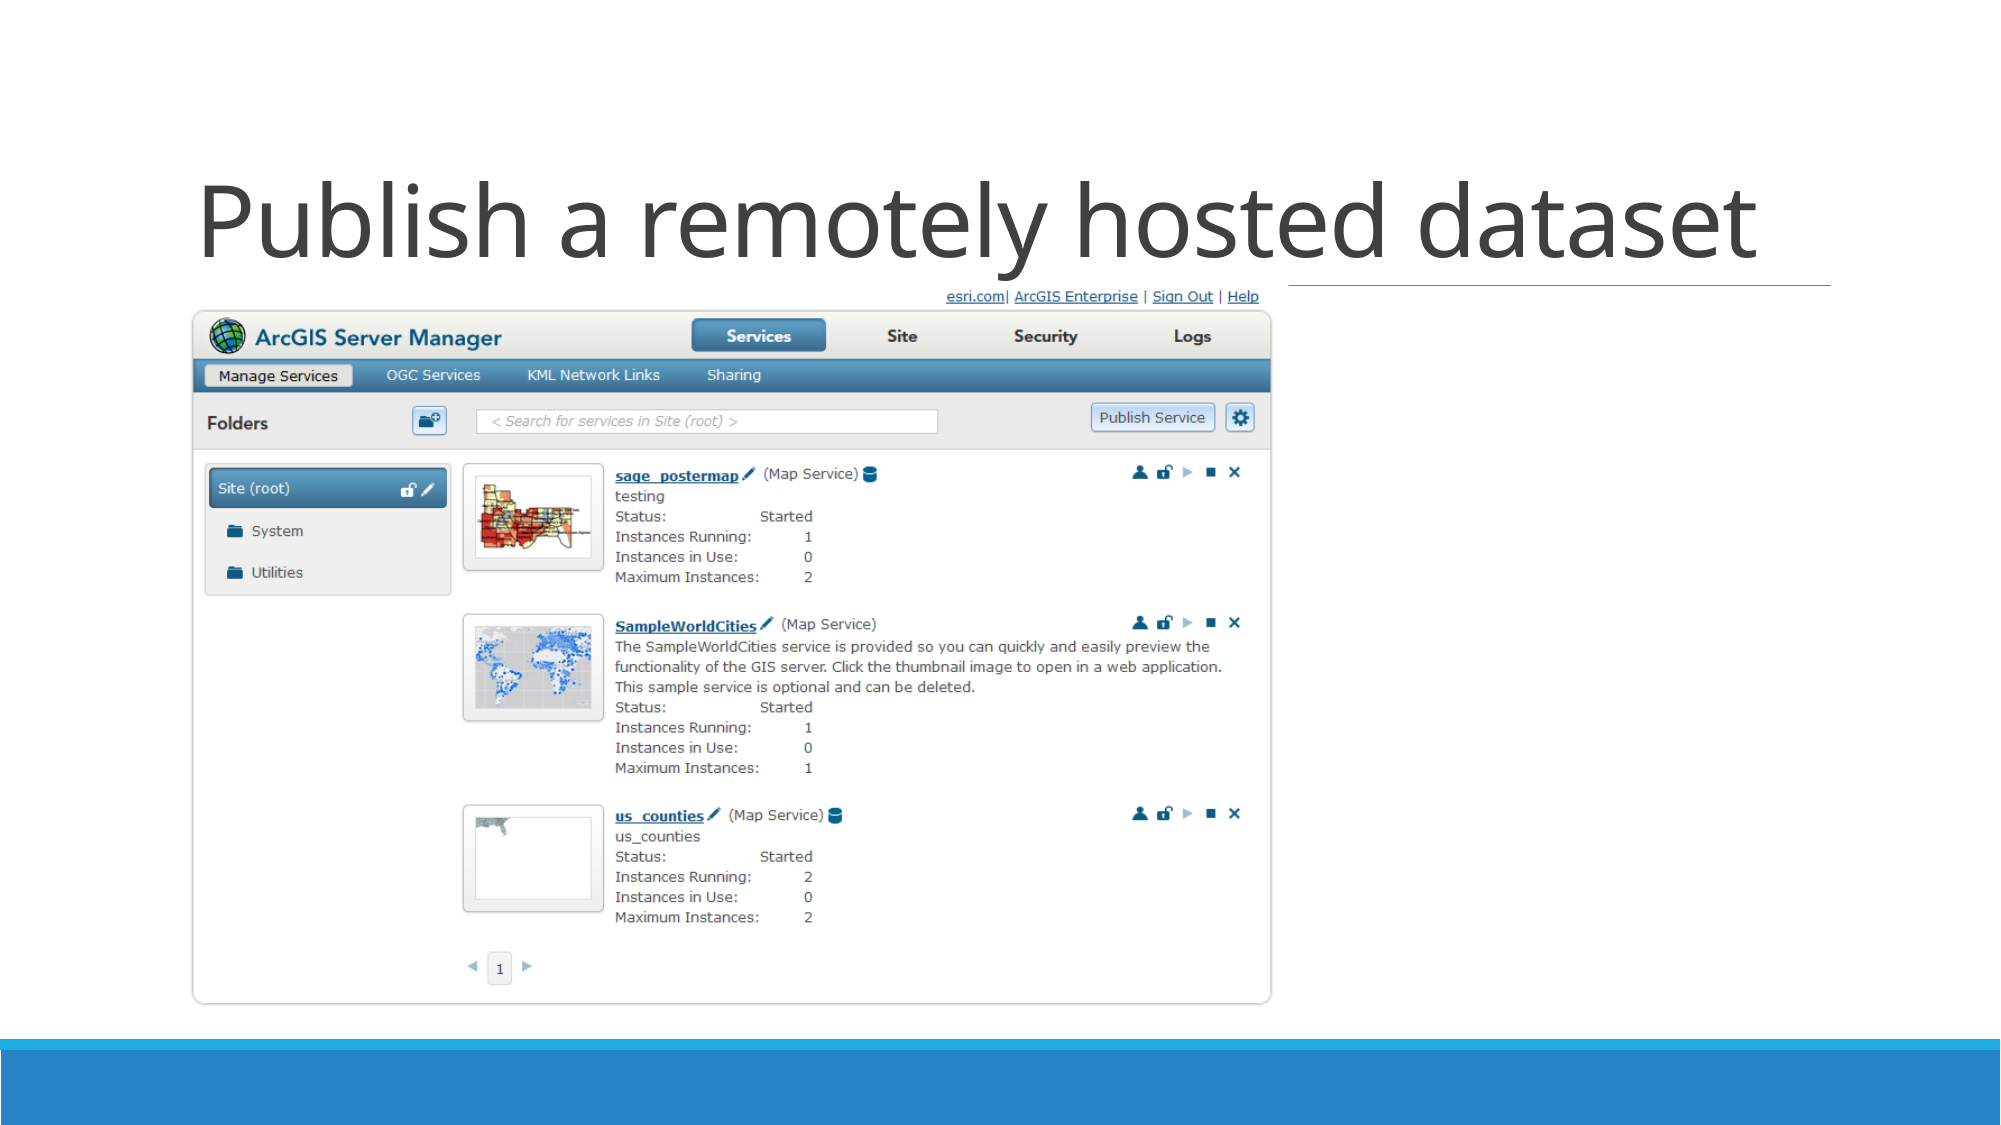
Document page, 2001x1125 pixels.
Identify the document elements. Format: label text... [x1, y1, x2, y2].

picture [180, 285, 1289, 1026]
title Publish a remotely hosted dataset [180, 47, 1831, 286]
